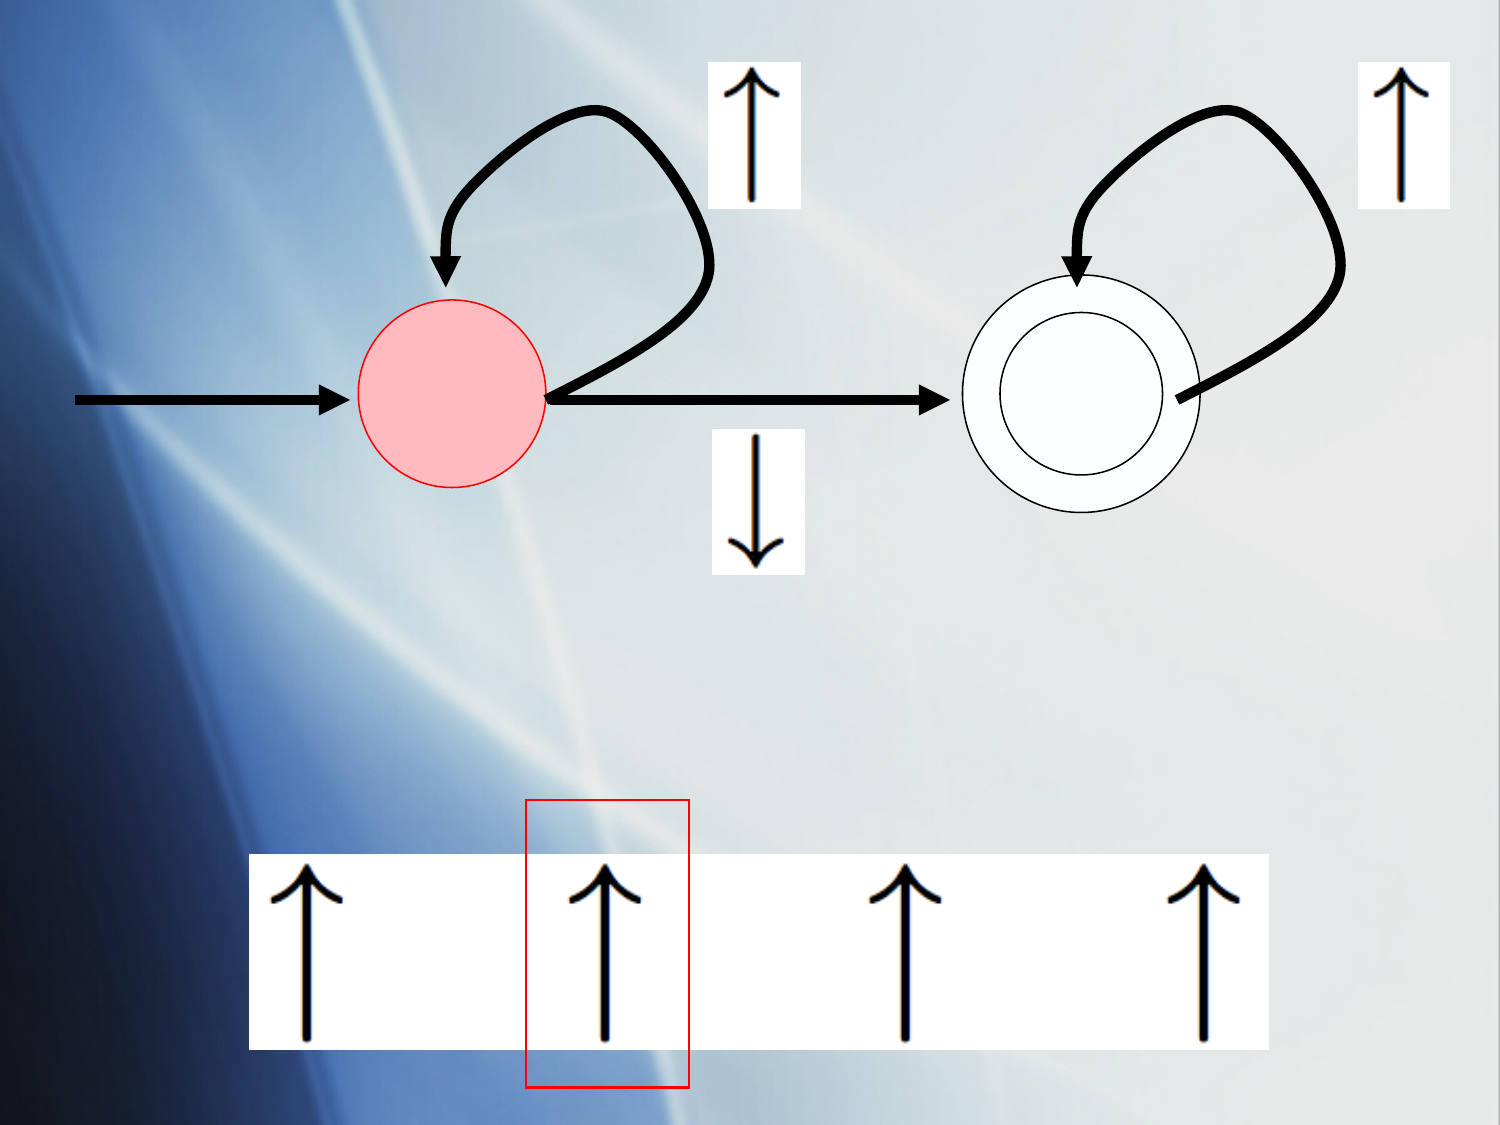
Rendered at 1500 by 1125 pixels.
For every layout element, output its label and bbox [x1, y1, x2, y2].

text_box [962, 275, 1201, 513]
picture [0, 0, 1500, 1125]
text_box [358, 299, 546, 488]
